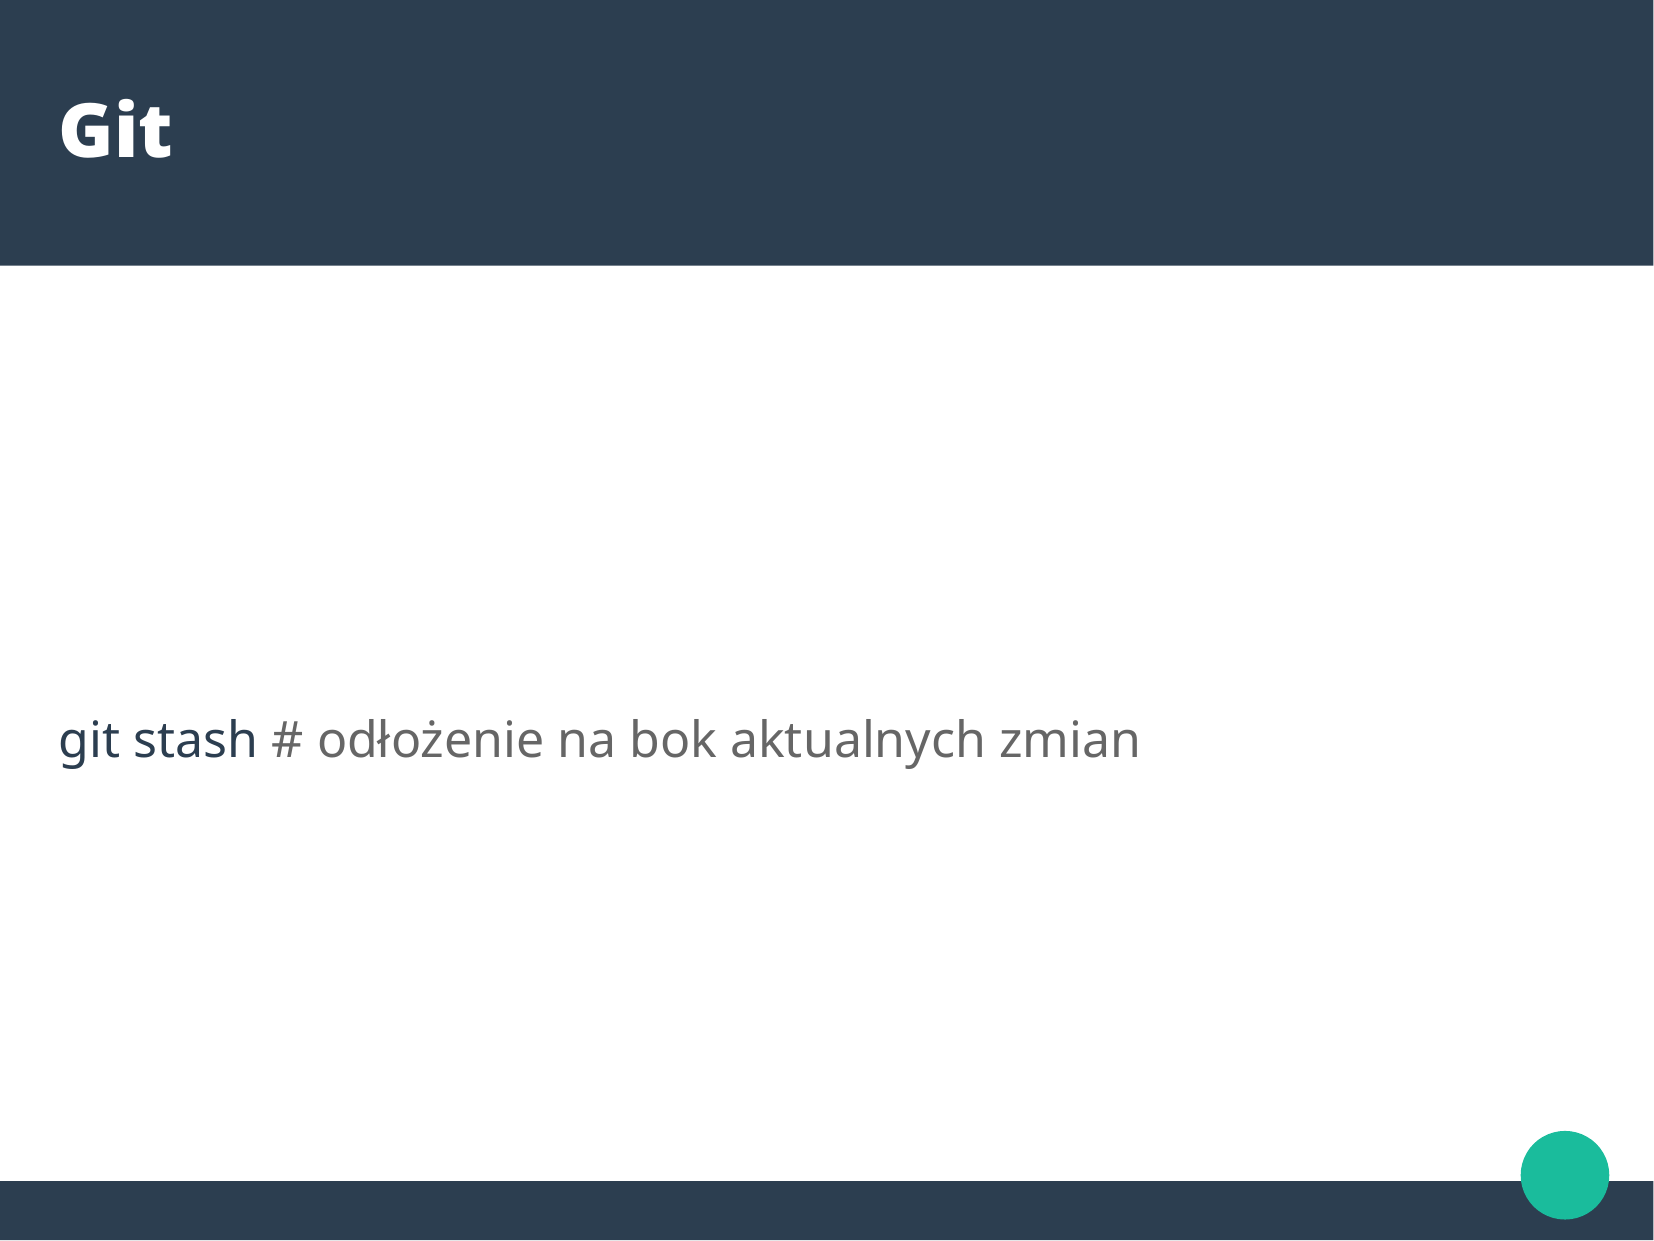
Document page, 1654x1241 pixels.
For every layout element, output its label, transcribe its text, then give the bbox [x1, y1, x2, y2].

subtitle git stash # odłożenie na bok aktualnych zmian [59, 324, 1595, 1152]
title Git [59, 24, 1595, 232]
